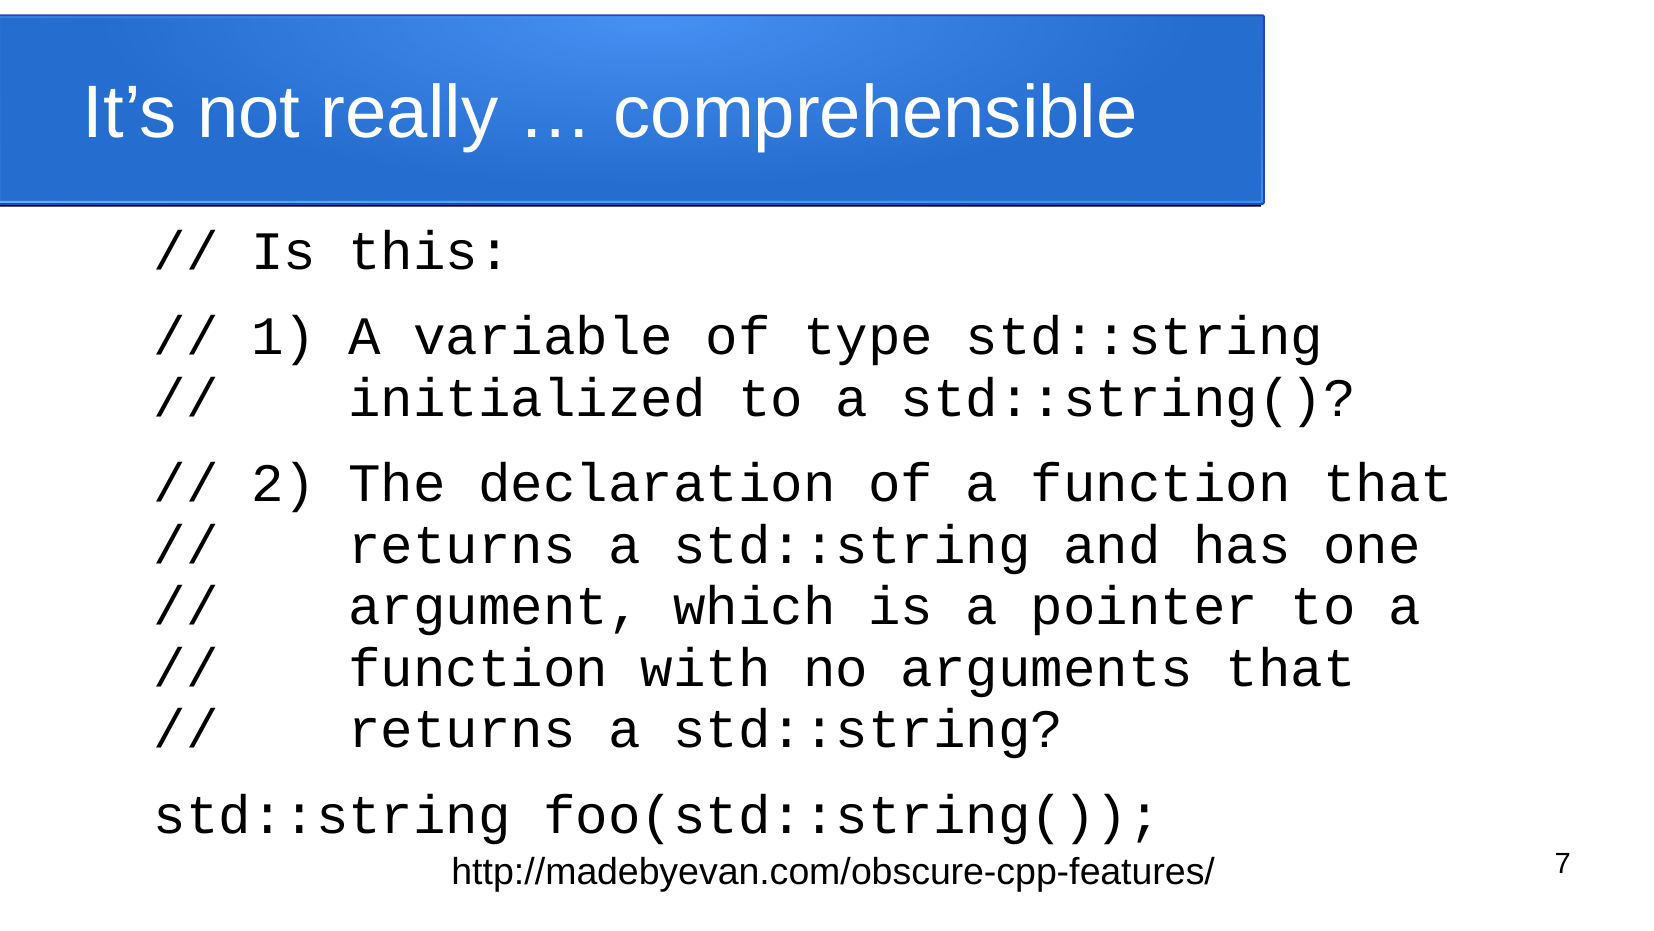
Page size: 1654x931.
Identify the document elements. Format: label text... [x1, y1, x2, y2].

text_box http://madebyevan.com/obscure-cpp-features/ [436, 843, 1231, 901]
list // Is this: // 1) A variable of type std::string // initialized to a std::string()? // 2) The declaration of a function that // returns a std::string and has one // argument, which is a pointer to a // function with no arguments that // returns a std::string? std::string foo(std::string()); [82, 224, 1591, 856]
title It’s not really … comprehensible [82, 35, 1235, 189]
